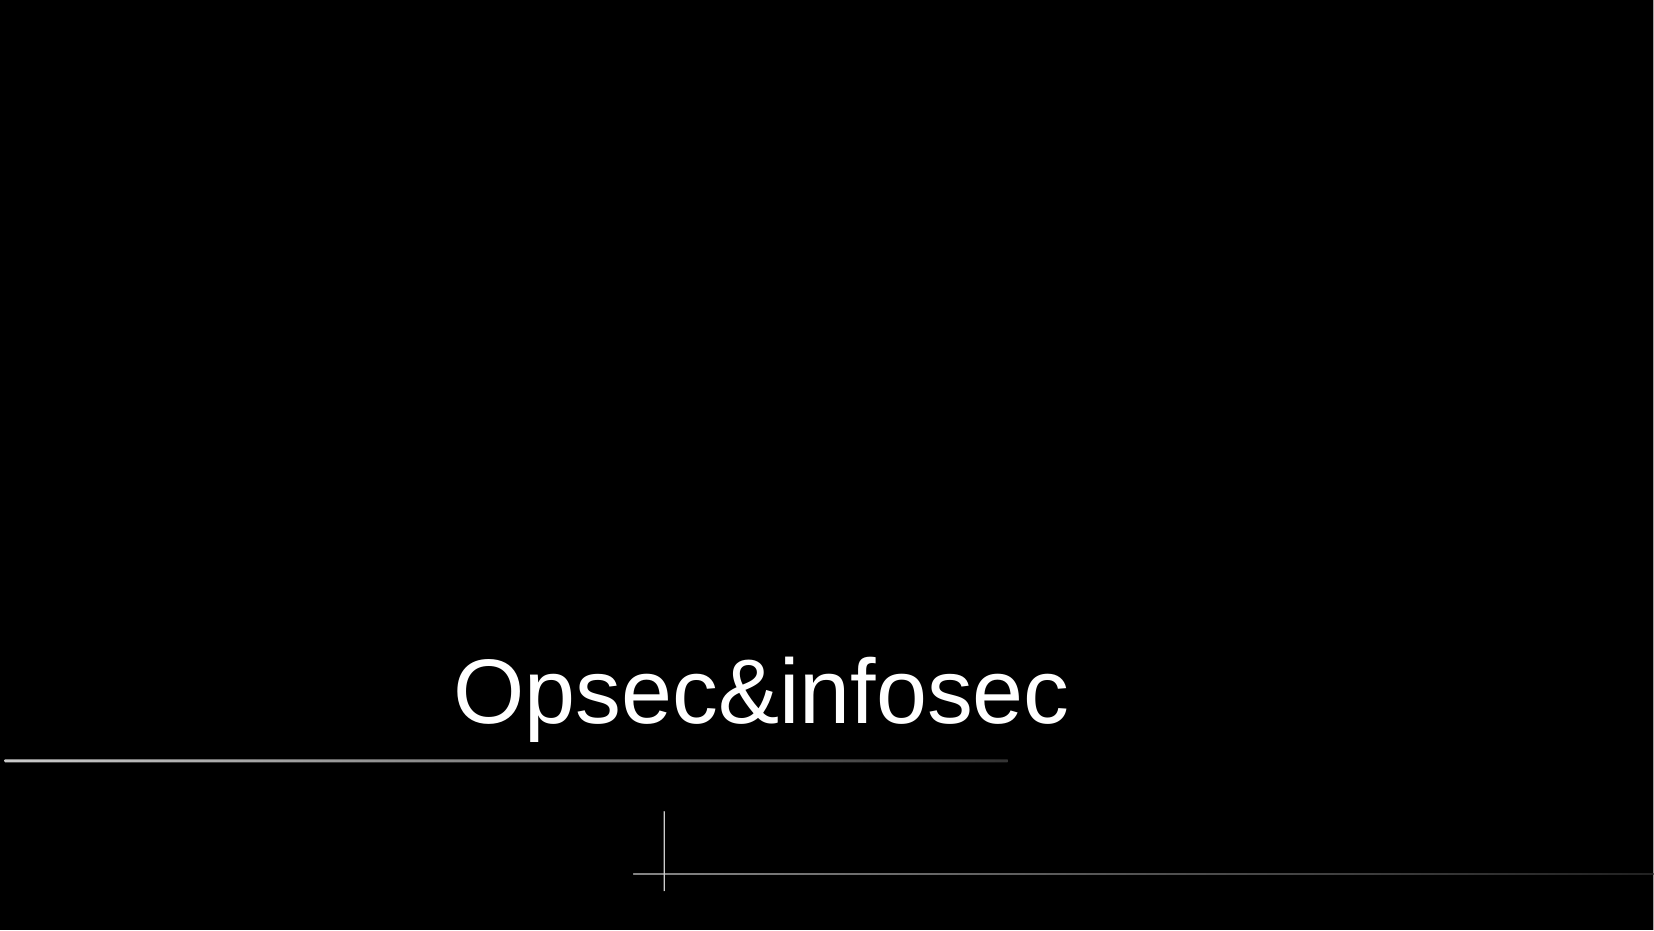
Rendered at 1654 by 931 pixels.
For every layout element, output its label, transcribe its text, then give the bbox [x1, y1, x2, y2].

title Opsec&infosec [23, 637, 1501, 746]
